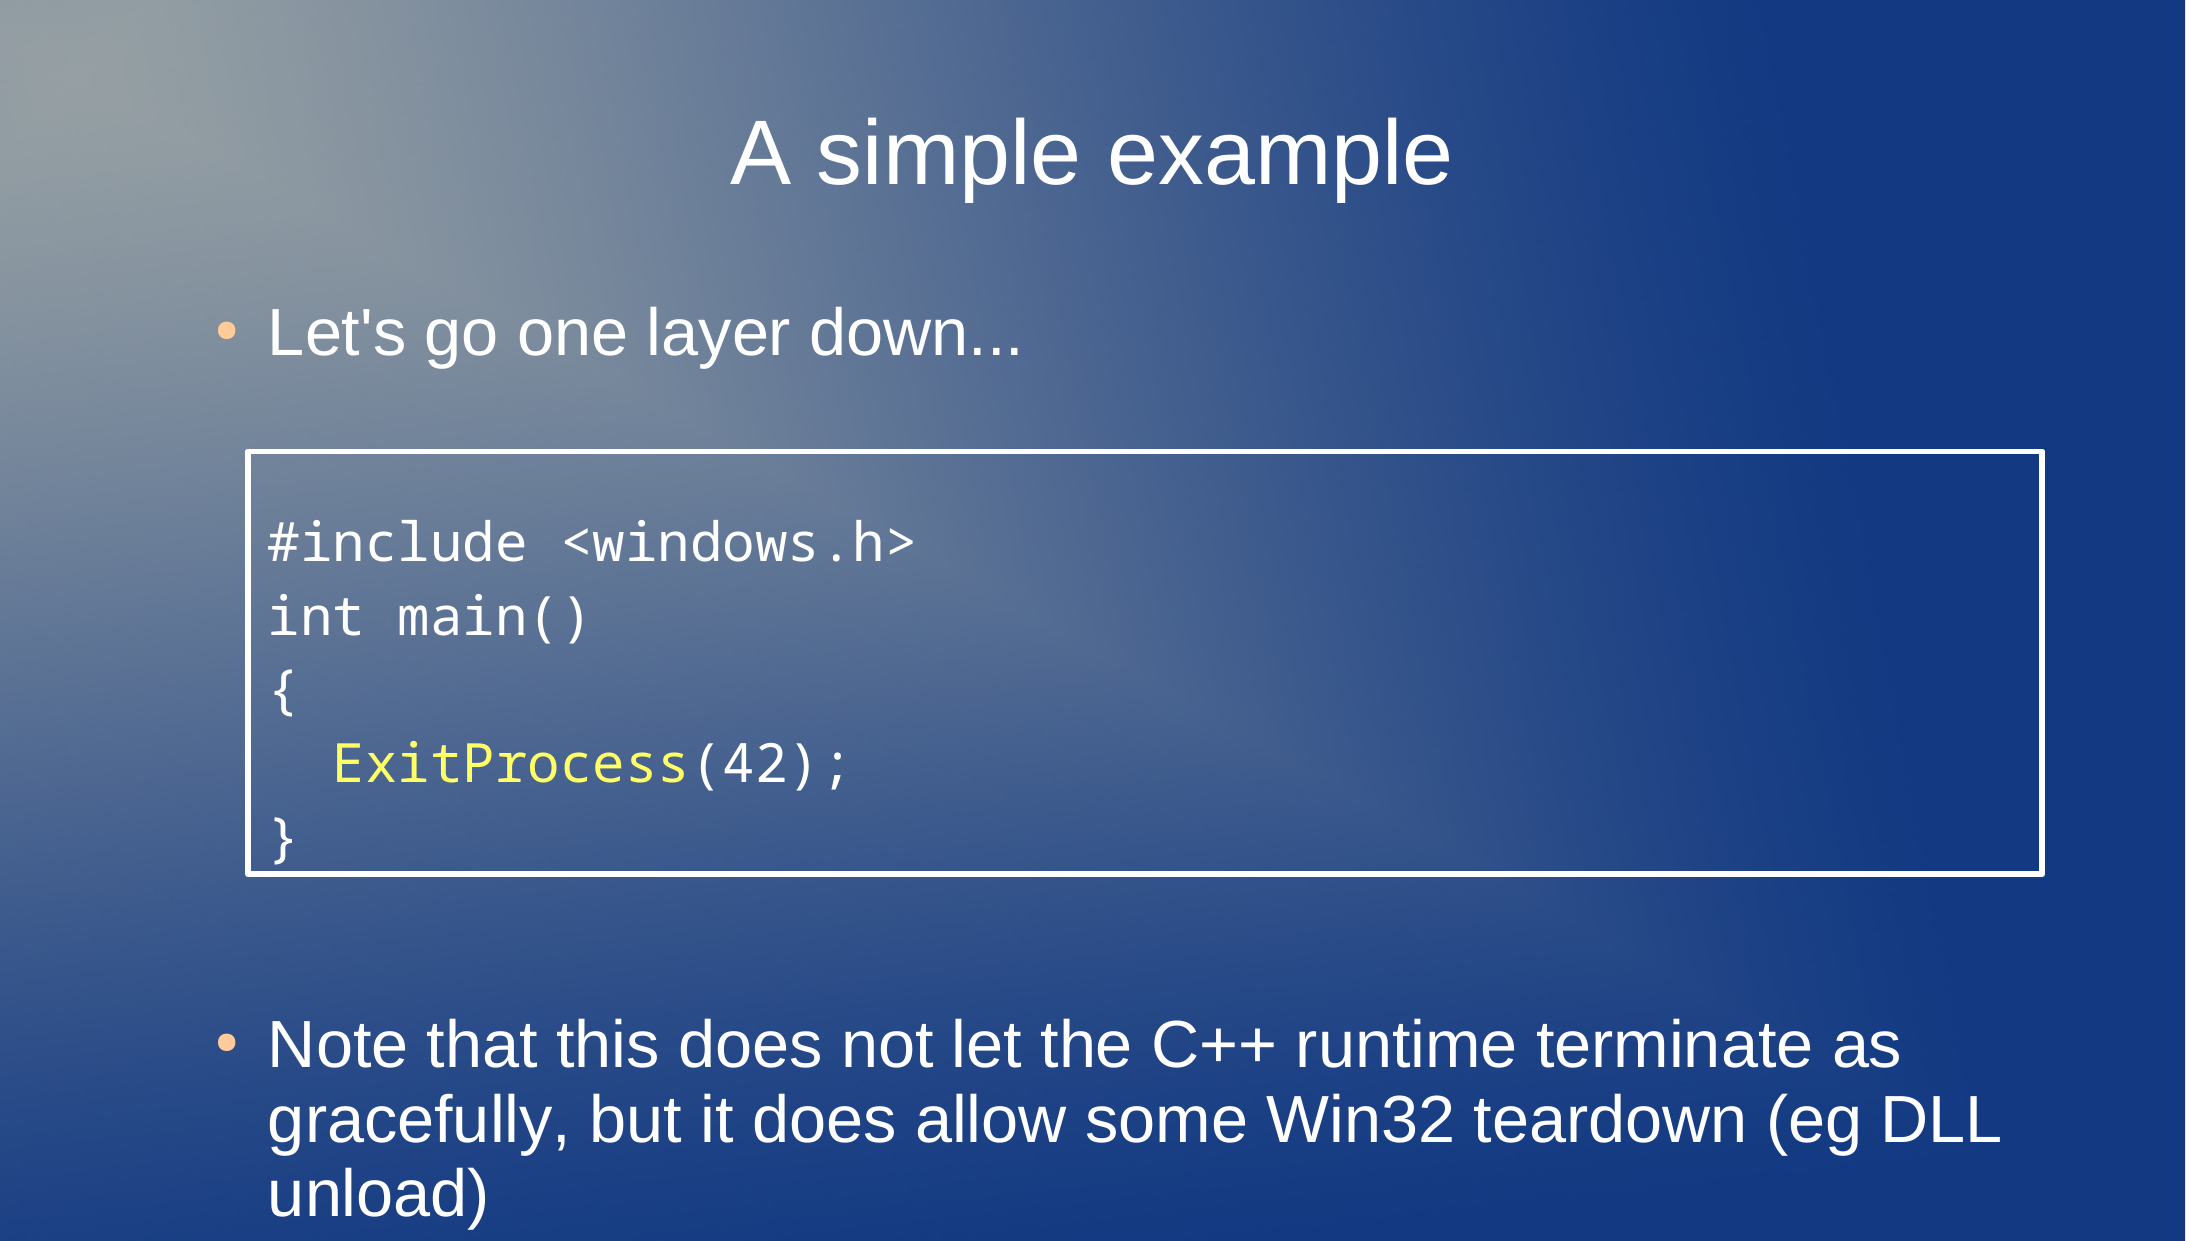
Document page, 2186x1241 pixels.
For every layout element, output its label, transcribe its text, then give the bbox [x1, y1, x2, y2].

title A simple example [109, 49, 2076, 257]
text_box [247, 451, 2043, 875]
list Let's go one layer down... #include <windows.h> int main() { ExitProcess(42); } Note that this does not let the C++ runtime terminate as gracefully, but it does allow some Win32 teardown (eg DLL unload) [197, 295, 2022, 1204]
picture [0, 0, 2186, 1241]
